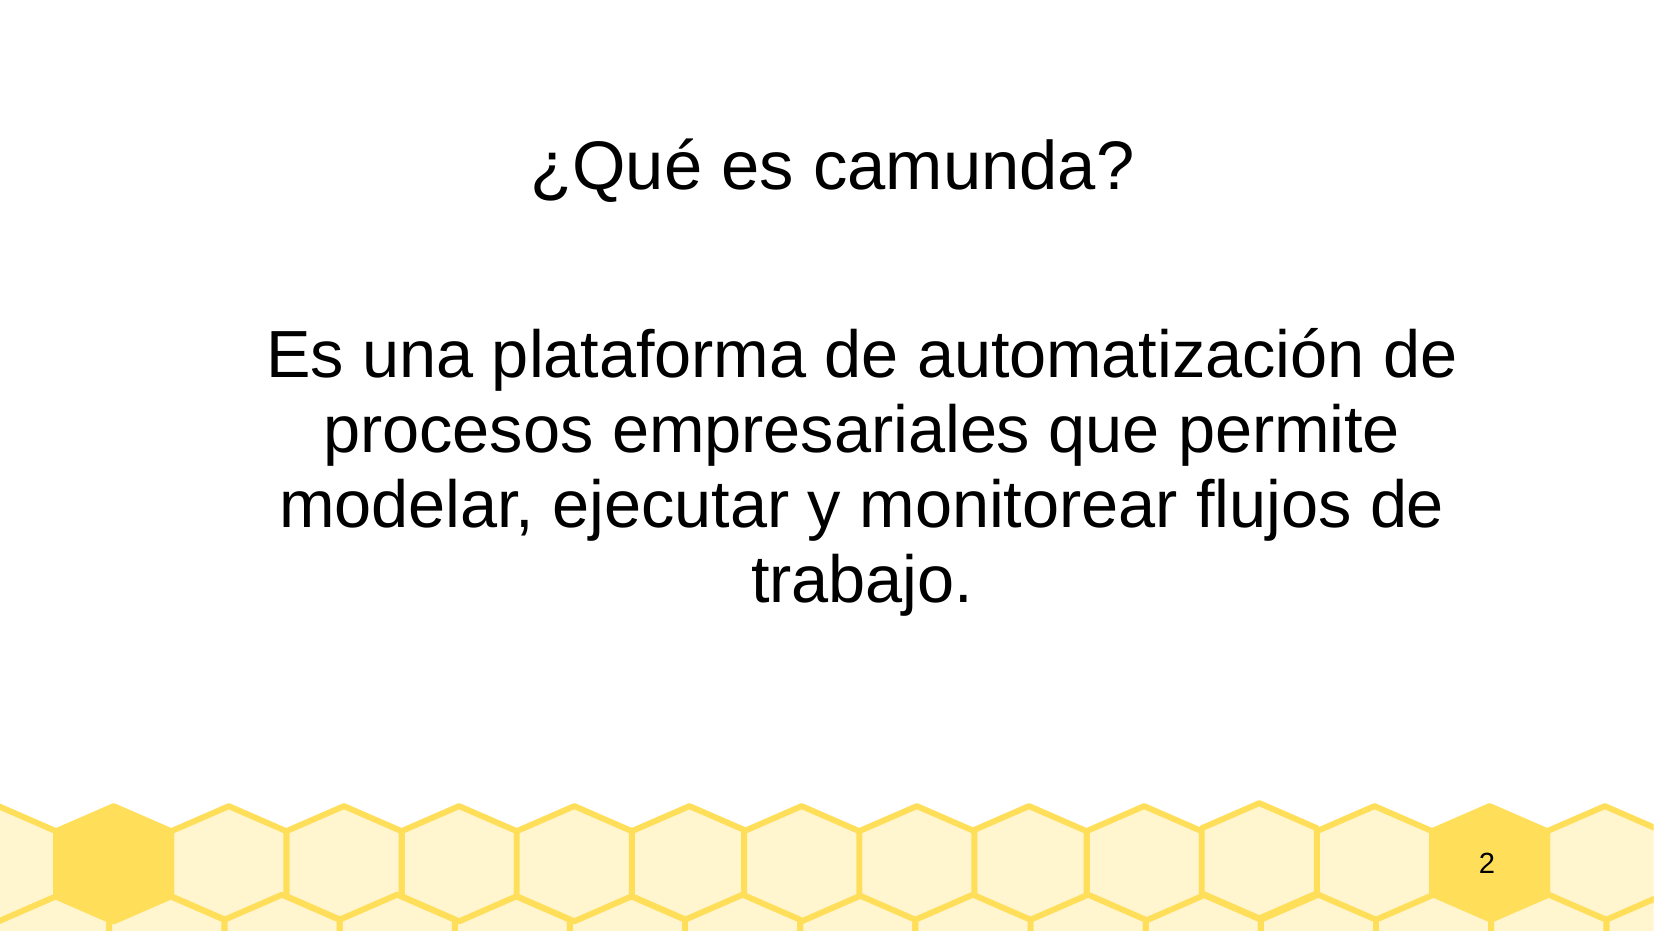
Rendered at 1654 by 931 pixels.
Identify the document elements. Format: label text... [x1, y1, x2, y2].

subtitle Es una plataforma de automatización de procesos empresariales que permite modelar, ejecutar y monitorear flujos de trabajo. [177, 295, 1512, 639]
title ¿Qué es camunda? [88, 88, 1577, 244]
